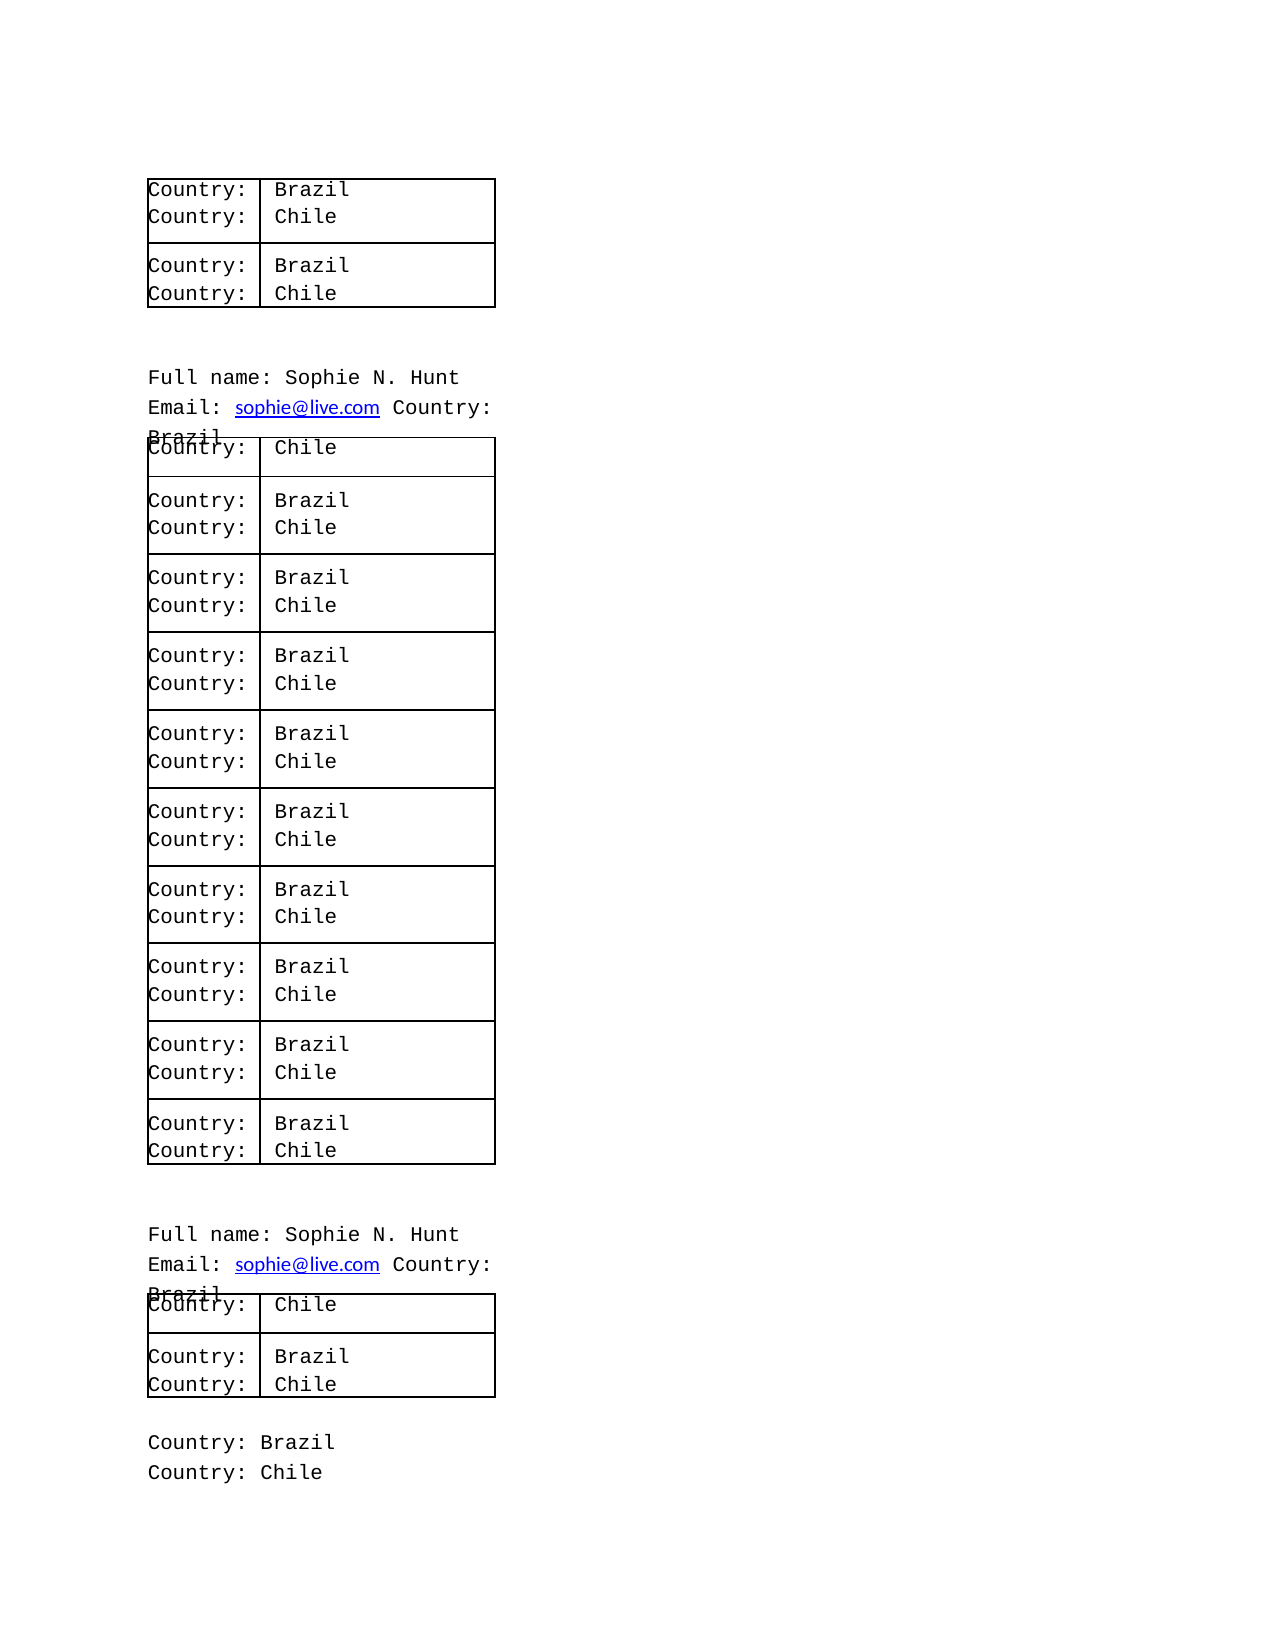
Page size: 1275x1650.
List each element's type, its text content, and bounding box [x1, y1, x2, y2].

table_cell Country: Country: [149, 1100, 259, 1163]
text_box Full name: Sophie N. Hunt Email: sophie@live.com Country: Brazil [147, 1215, 495, 1293]
table_cell Brazil Chile [261, 555, 494, 631]
table_cell Brazil Chile [261, 633, 494, 709]
table_cell Brazil Chile [261, 244, 494, 306]
table_cell Country: Country: [149, 555, 259, 631]
table_cell Country: Country: [149, 633, 259, 709]
table_header Country: [149, 438, 259, 476]
table_header Chile [261, 438, 494, 476]
table_cell Country: Country: [149, 867, 259, 942]
table_header Chile [261, 1295, 494, 1332]
table_cell Country: Country: [149, 711, 259, 787]
table_cell Country: Country: [149, 1022, 259, 1098]
text_box Full name: Sophie N. Hunt Email: sophie@live.com Country: Brazil [147, 359, 495, 437]
table_cell Country: Country: [149, 789, 259, 865]
table_cell Brazil Chile [261, 1022, 494, 1098]
table_header Country: [149, 1295, 259, 1332]
table_cell Brazil Chile [261, 1100, 494, 1163]
table_cell Country: Country: [149, 1334, 259, 1396]
table_cell Country: Country: [149, 244, 259, 306]
table_cell Brazil Chile [261, 944, 494, 1020]
table_cell Brazil Chile [261, 789, 494, 865]
table_cell Brazil Chile [261, 711, 494, 787]
table_header Brazil Chile [261, 180, 494, 242]
table_header Country: Country: [149, 180, 259, 242]
table_cell Country: Country: [149, 477, 259, 553]
table_cell Country: Country: [149, 944, 259, 1020]
text_box Country: Brazil Country: Chile [147, 1423, 358, 1476]
table_cell Brazil Chile [261, 1334, 494, 1396]
table_cell Brazil Chile [261, 477, 494, 553]
table_cell Brazil Chile [261, 867, 494, 942]
